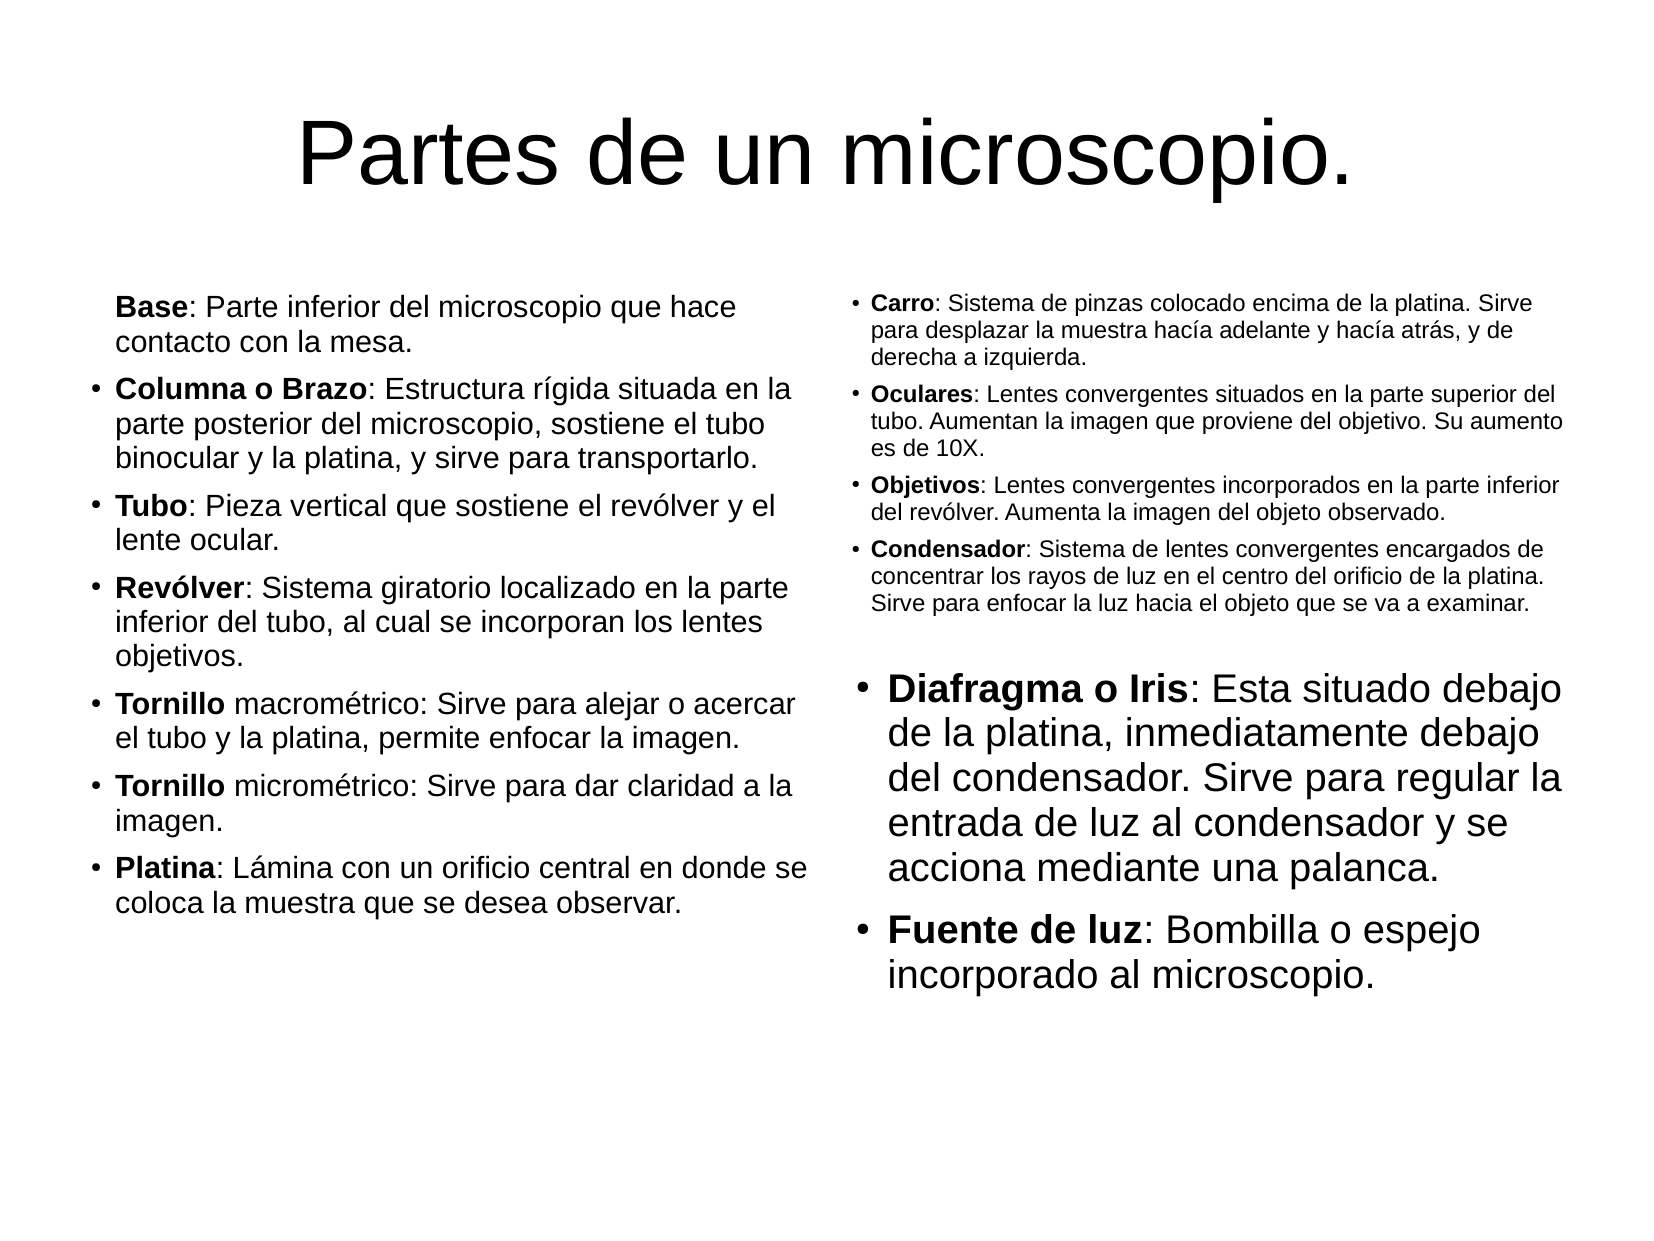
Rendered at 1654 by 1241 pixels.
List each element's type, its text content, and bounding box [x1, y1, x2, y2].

title Partes de un microscopio. [82, 49, 1571, 257]
list Diafragma o Iris: Esta situado debajo de la platina, inmediatamente debajo del condensador. Sirve para regular la entrada de luz al condensador y se acciona mediante una palanca. Fuente de luz: Bombilla o espejo incorporado al microscopio. [845, 665, 1572, 1009]
list Base: Parte inferior del microscopio que hace contacto con la mesa. Columna o Brazo: Estructura rígida situada en la parte posterior del microscopio, sostiene el tubo binocular y la platina, y sirve para transportarlo. Tubo: Pieza vertical que sostiene el revólver y el lente ocular. Revólver: Sistema giratorio localizado en la parte inferior del tubo, al cual se incorporan los lentes objetivos. Tornillo macrométrico: Sirve para alejar o acercar el tubo y la platina, permite enfocar la imagen. Tornillo micrométrico: Sirve para dar claridad a la imagen. Platina: Lámina con un orificio central en donde se coloca la muestra que se desea observar. [82, 290, 809, 1010]
list Carro: Sistema de pinzas colocado encima de la platina. Sirve para desplazar la muestra hacía adelante y hacía atrás, y de derecha a izquierda. Oculares: Lentes convergentes situados en la parte superior del tubo. Aumentan la imagen que proviene del objetivo. Su aumento es de 10X. Objetivos: Lentes convergentes incorporados en la parte inferior del revólver. Aumenta la imagen del objeto observado. Condensador: Sistema de lentes convergentes encargados de concentrar los rayos de luz en el centro del orificio de la platina. Sirve para enfocar la luz hacia el objeto que se va a examinar. [845, 290, 1572, 634]
